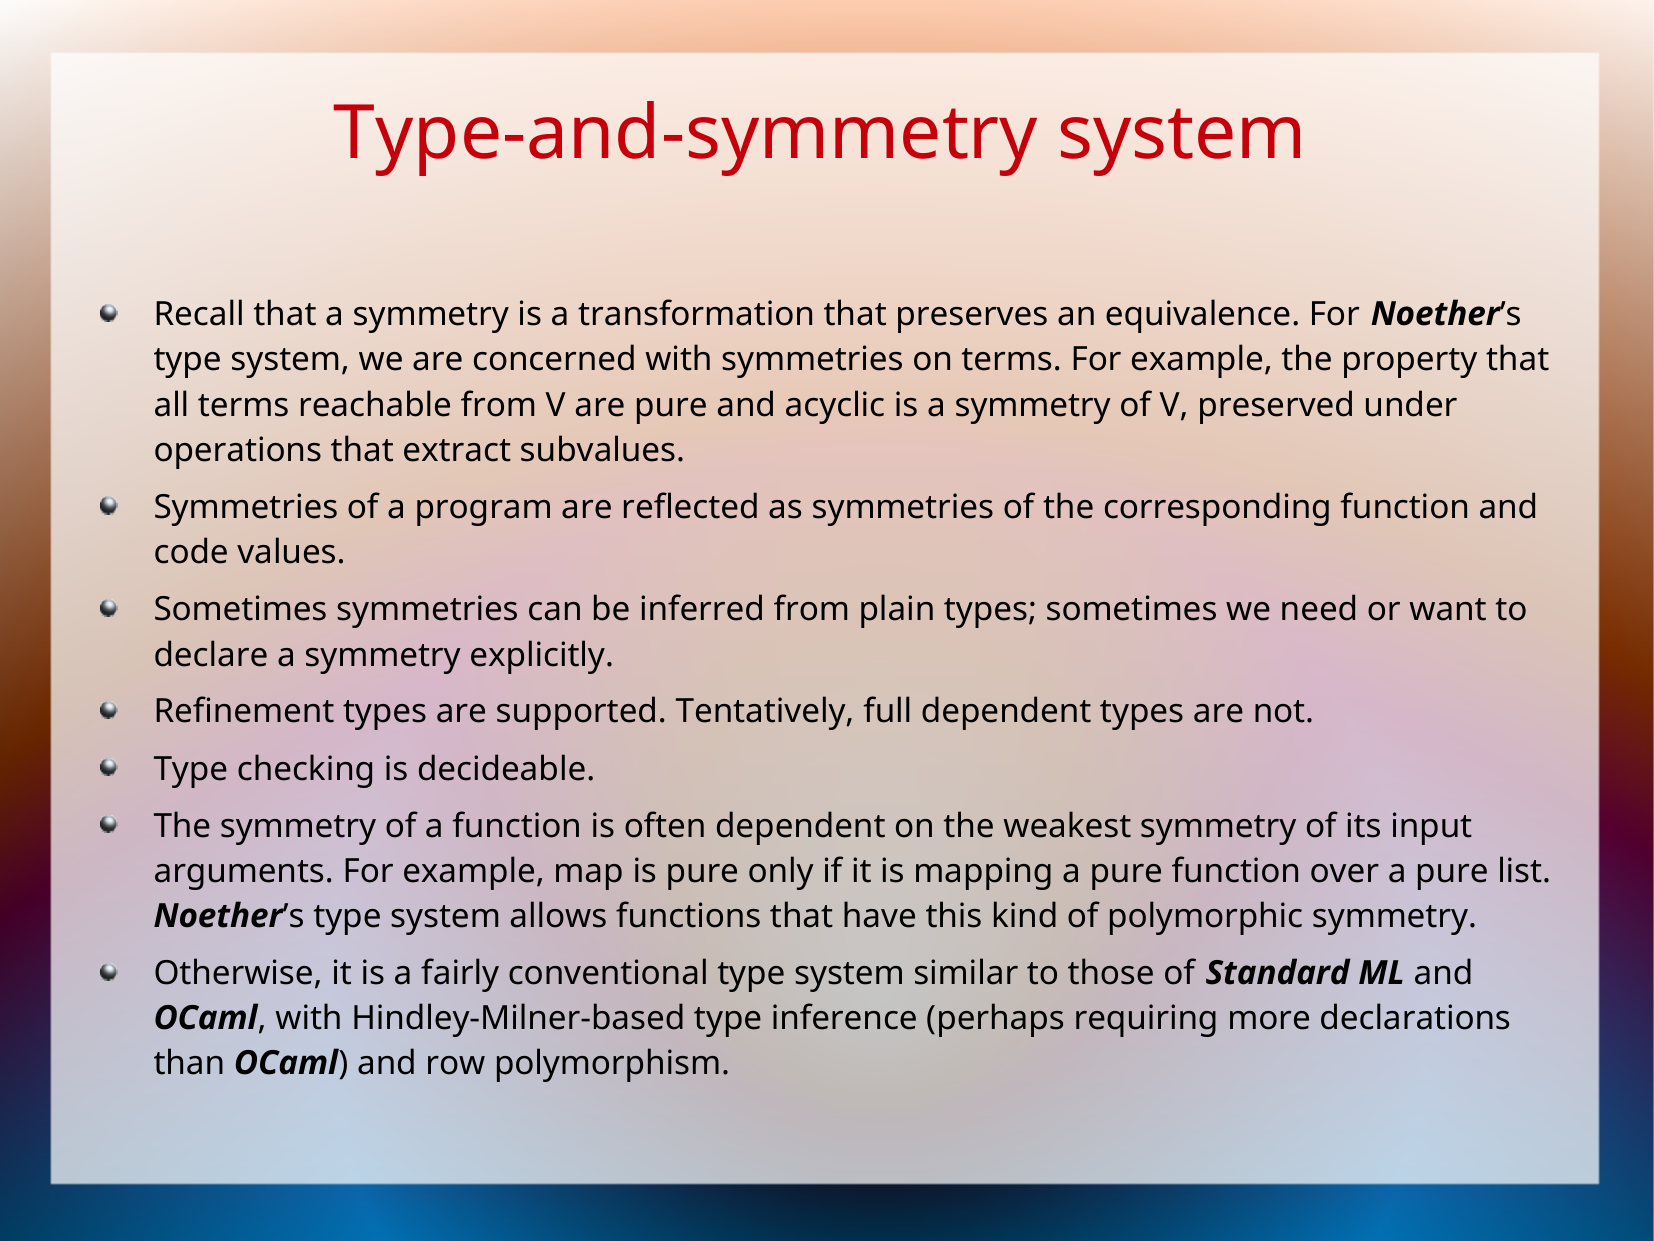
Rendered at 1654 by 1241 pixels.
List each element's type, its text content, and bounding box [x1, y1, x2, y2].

picture [0, 0, 1654, 1241]
title Type-and-symmetry system [76, 59, 1565, 200]
list Recall that a symmetry is a transformation that preserves an equivalence. For Noether’s type system, we are concerned with symmetries on terms. For example, the property that all terms reachable from V are pure and acyclic is a symmetry of V, preserved under operations that extract subvalues. Symmetries of a program are reflected as symmetries of the corresponding function and code values. Sometimes symmetries can be inferred from plain types; sometimes we need or want to declare a symmetry explicitly. Refinement types are supported. Tentatively, full dependent types are not. Type checking is decideable. The symmetry of a function is often dependent on the weakest symmetry of its input arguments. For example, map is pure only if it is mapping a pure function over a pure list. Noether’s type system allows functions that have this kind of polymorphic symmetry. Otherwise, it is a fairly conventional type system similar to those of Standard ML and OCaml, with Hindley-Milner-based type inference (perhaps requiring more declarations than OCaml) and row polymorphism. [82, 290, 1571, 1094]
